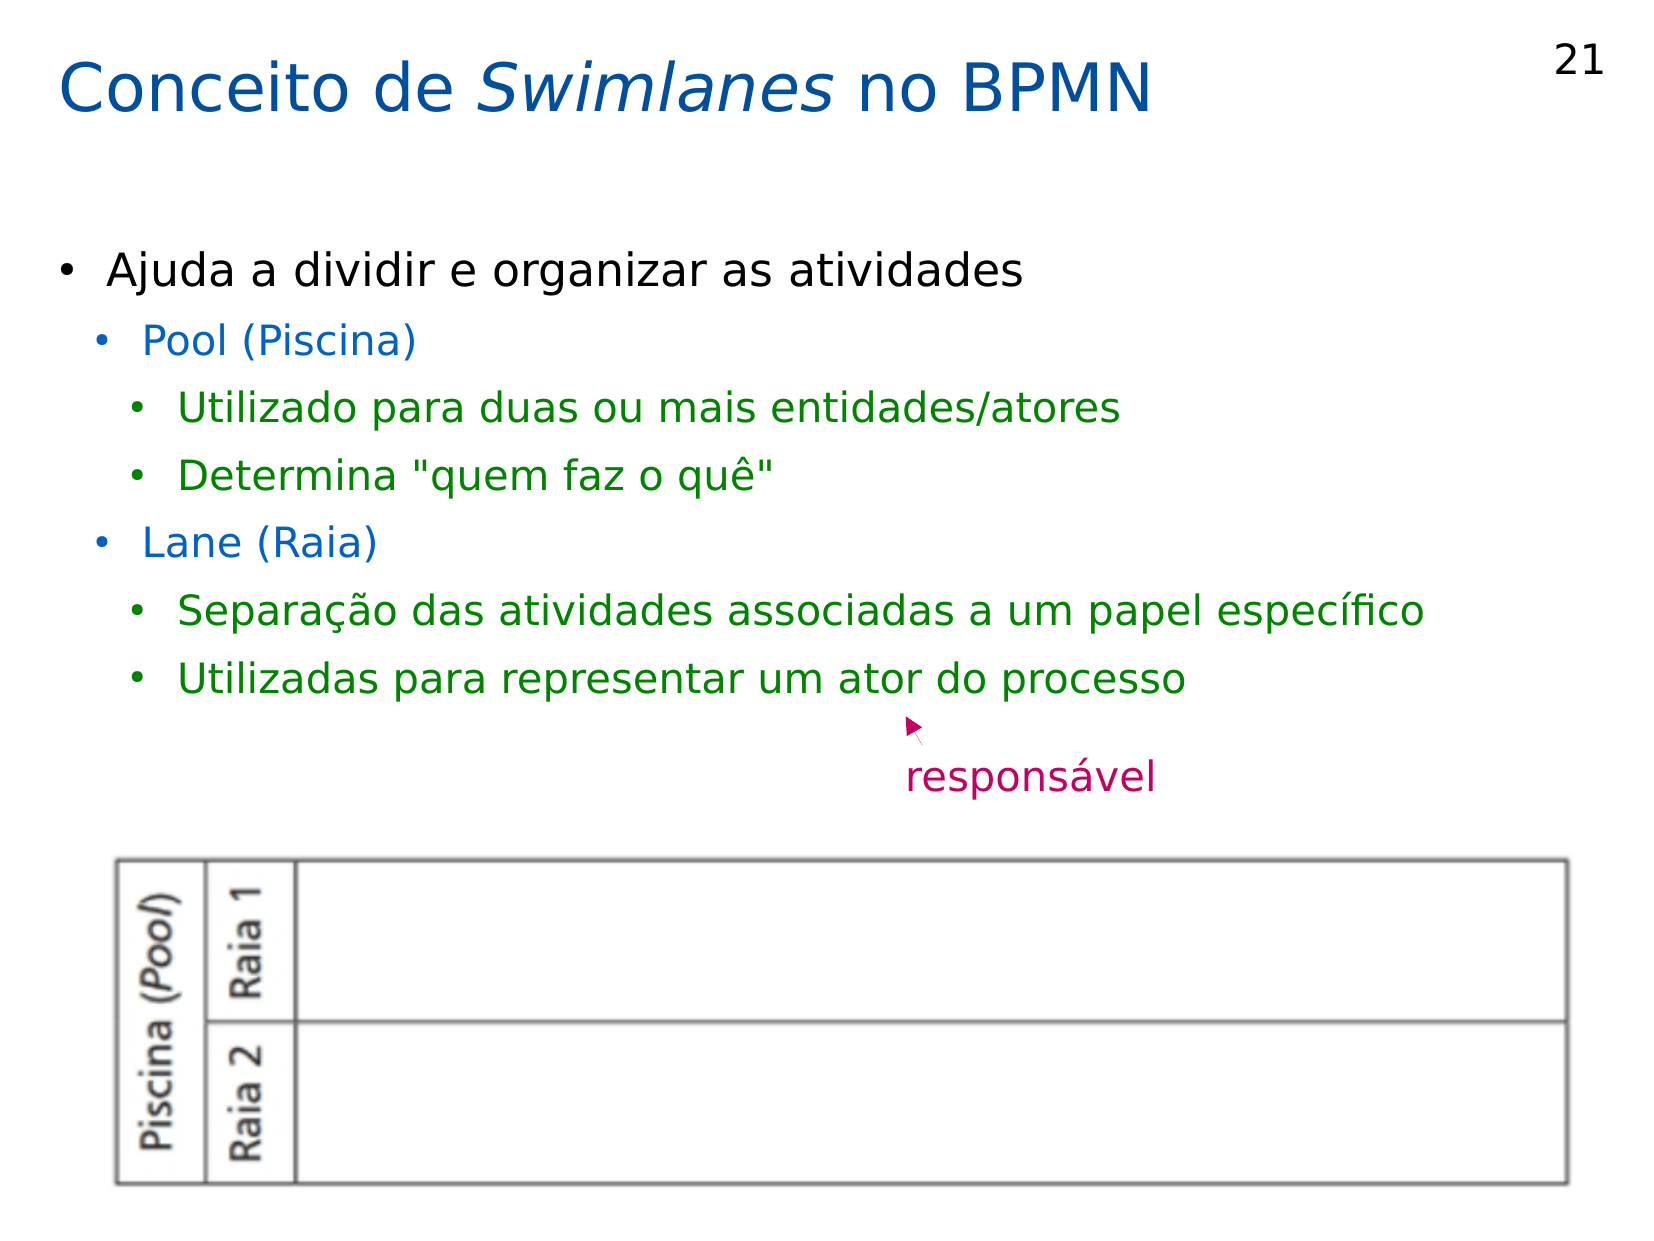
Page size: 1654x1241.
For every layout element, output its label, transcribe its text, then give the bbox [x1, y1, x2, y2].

text_box responsável [890, 745, 1172, 809]
title Conceito de Swimlanes no BPMN [59, 29, 1506, 148]
list Ajuda a dividir e organizar as atividades Pool (Piscina) Utilizado para duas ou mais entidades/atores Determina "quem faz o quê" Lane (Raia) Separação das atividades associadas a um papel específico Utilizadas para representar um ator do processo [59, 236, 1595, 1211]
picture [105, 846, 1580, 1194]
